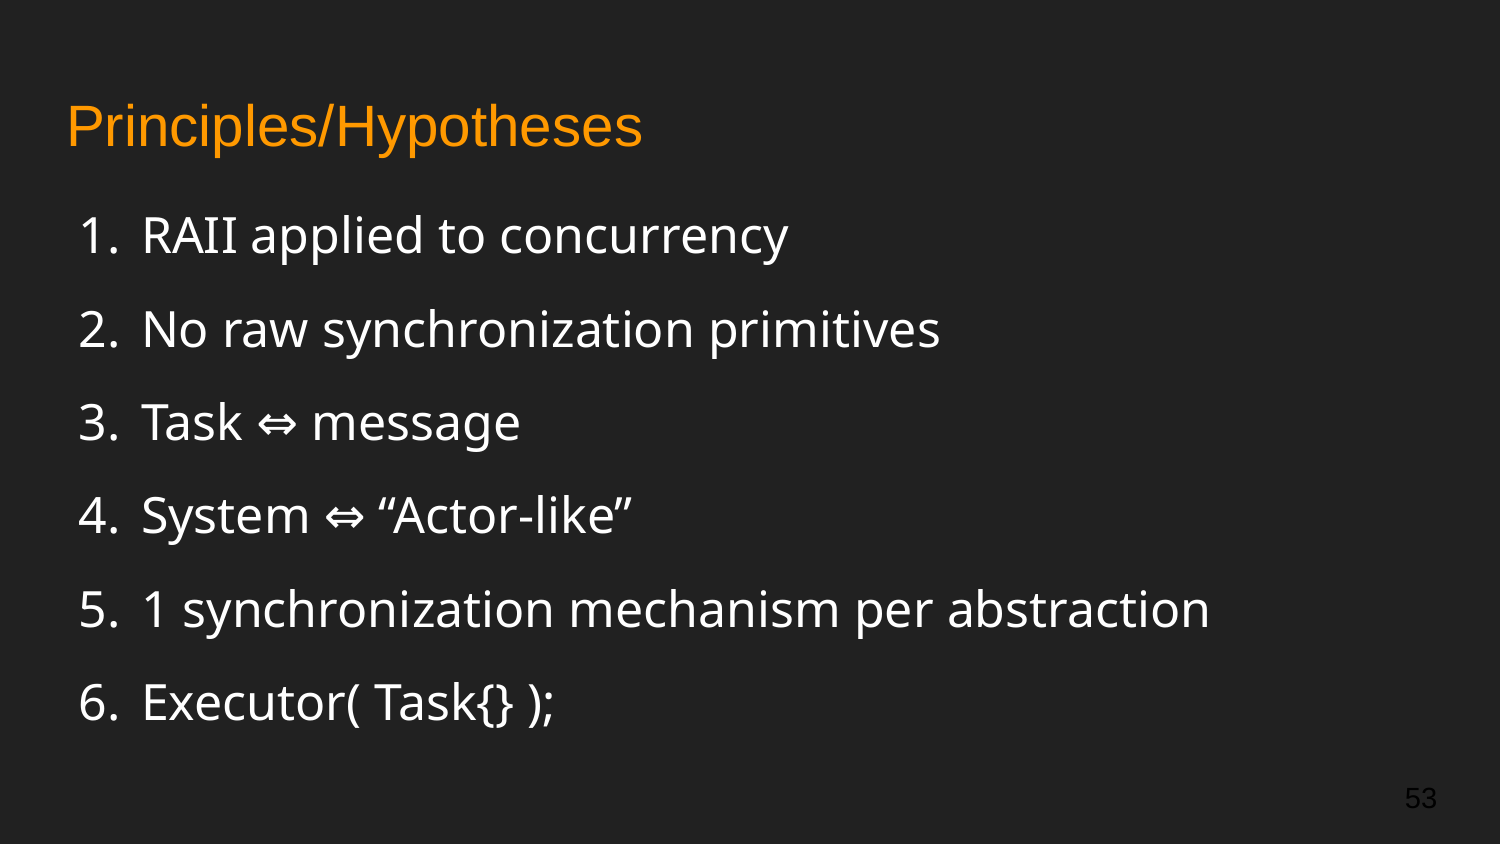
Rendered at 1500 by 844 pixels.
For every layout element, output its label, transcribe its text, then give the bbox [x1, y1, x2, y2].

title Principles/Hypotheses [51, 72, 1449, 167]
slide_number <number> [1389, 764, 1480, 830]
list RAII applied to concurrency No raw synchronization primitives Task ⇔ message System ⇔ “Actor-like” 1 synchronization mechanism per abstraction Executor( Task{} ); [51, 189, 1449, 750]
